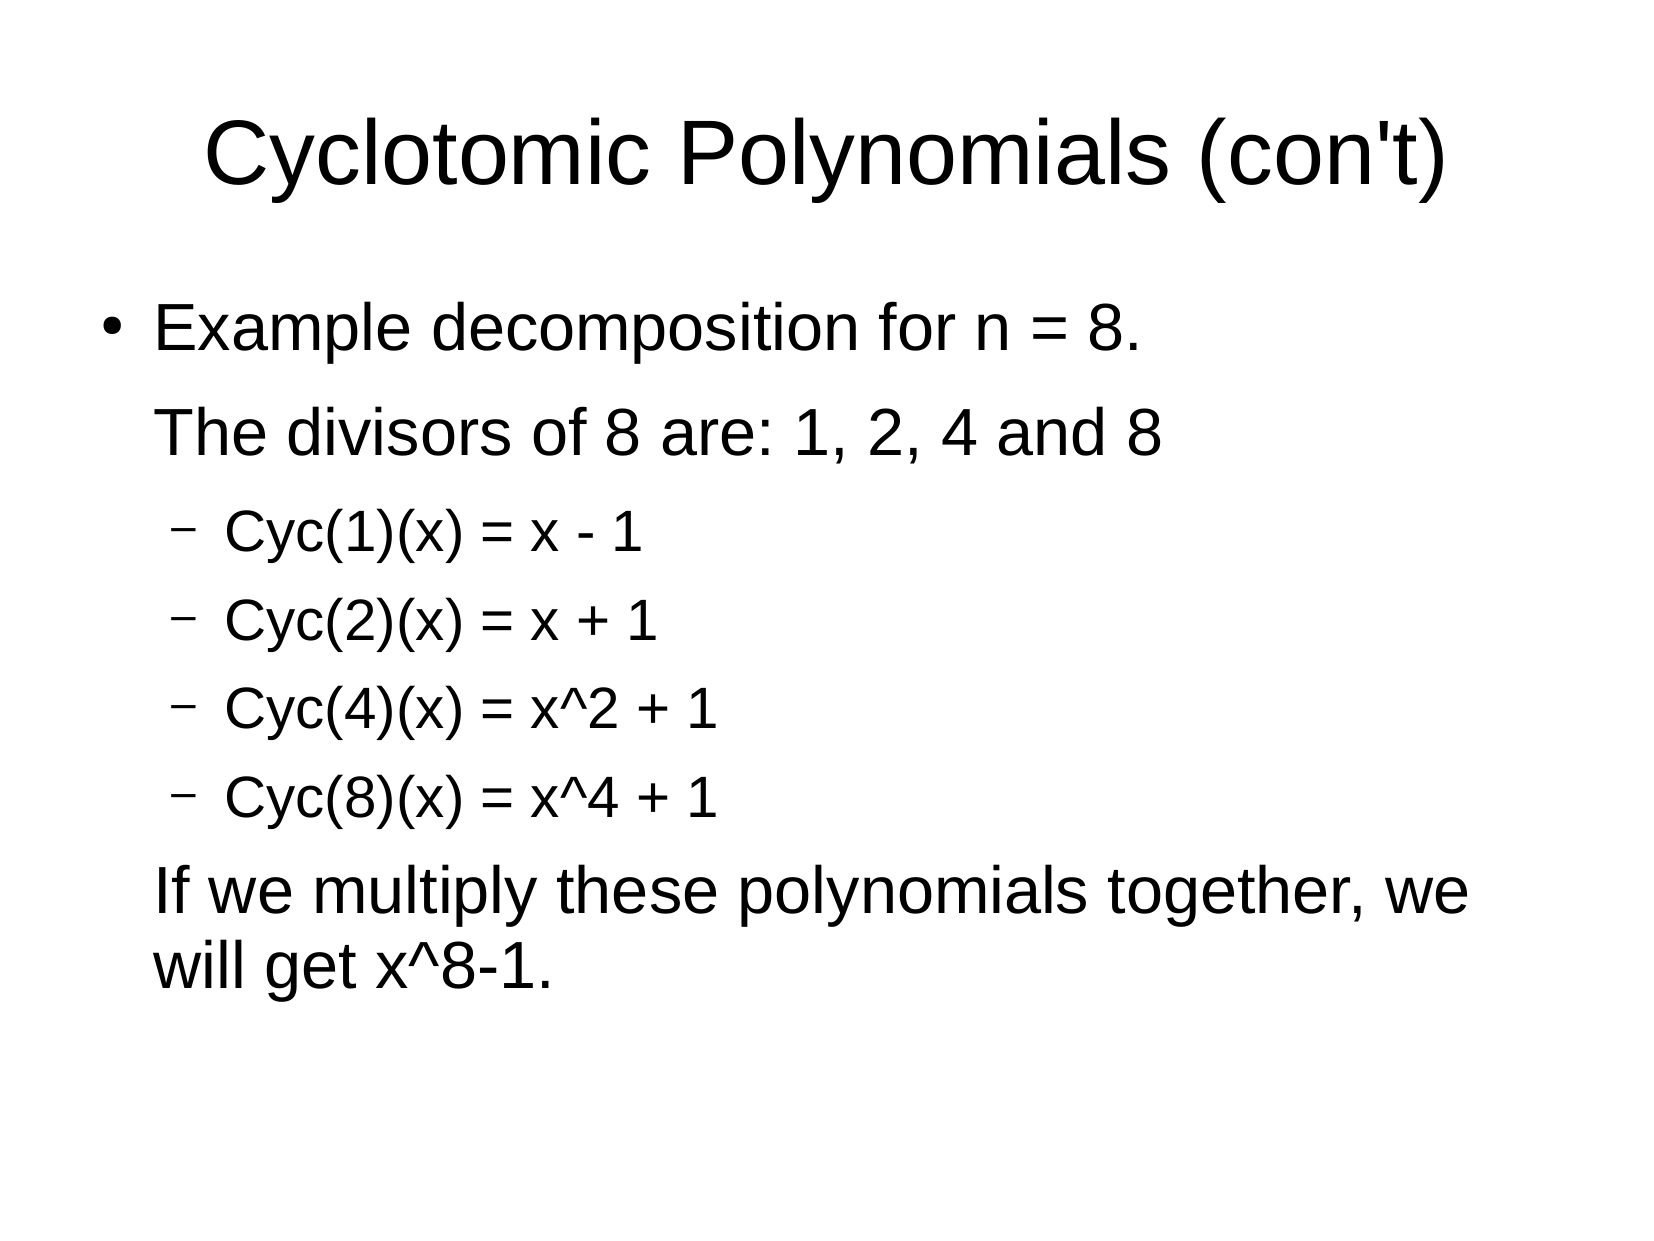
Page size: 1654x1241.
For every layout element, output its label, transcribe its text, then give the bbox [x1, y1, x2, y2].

title Cyclotomic Polynomials (con't) [82, 49, 1571, 257]
list Example decomposition for n = 8. The divisors of 8 are: 1, 2, 4 and 8 Cyc(1)(x) = x - 1 Cyc(2)(x) = x + 1 Cyc(4)(x) = x^2 + 1 Cyc(8)(x) = x^4 + 1 If we multiply these polynomials together, we will get x^8-1. [82, 290, 1571, 1010]
